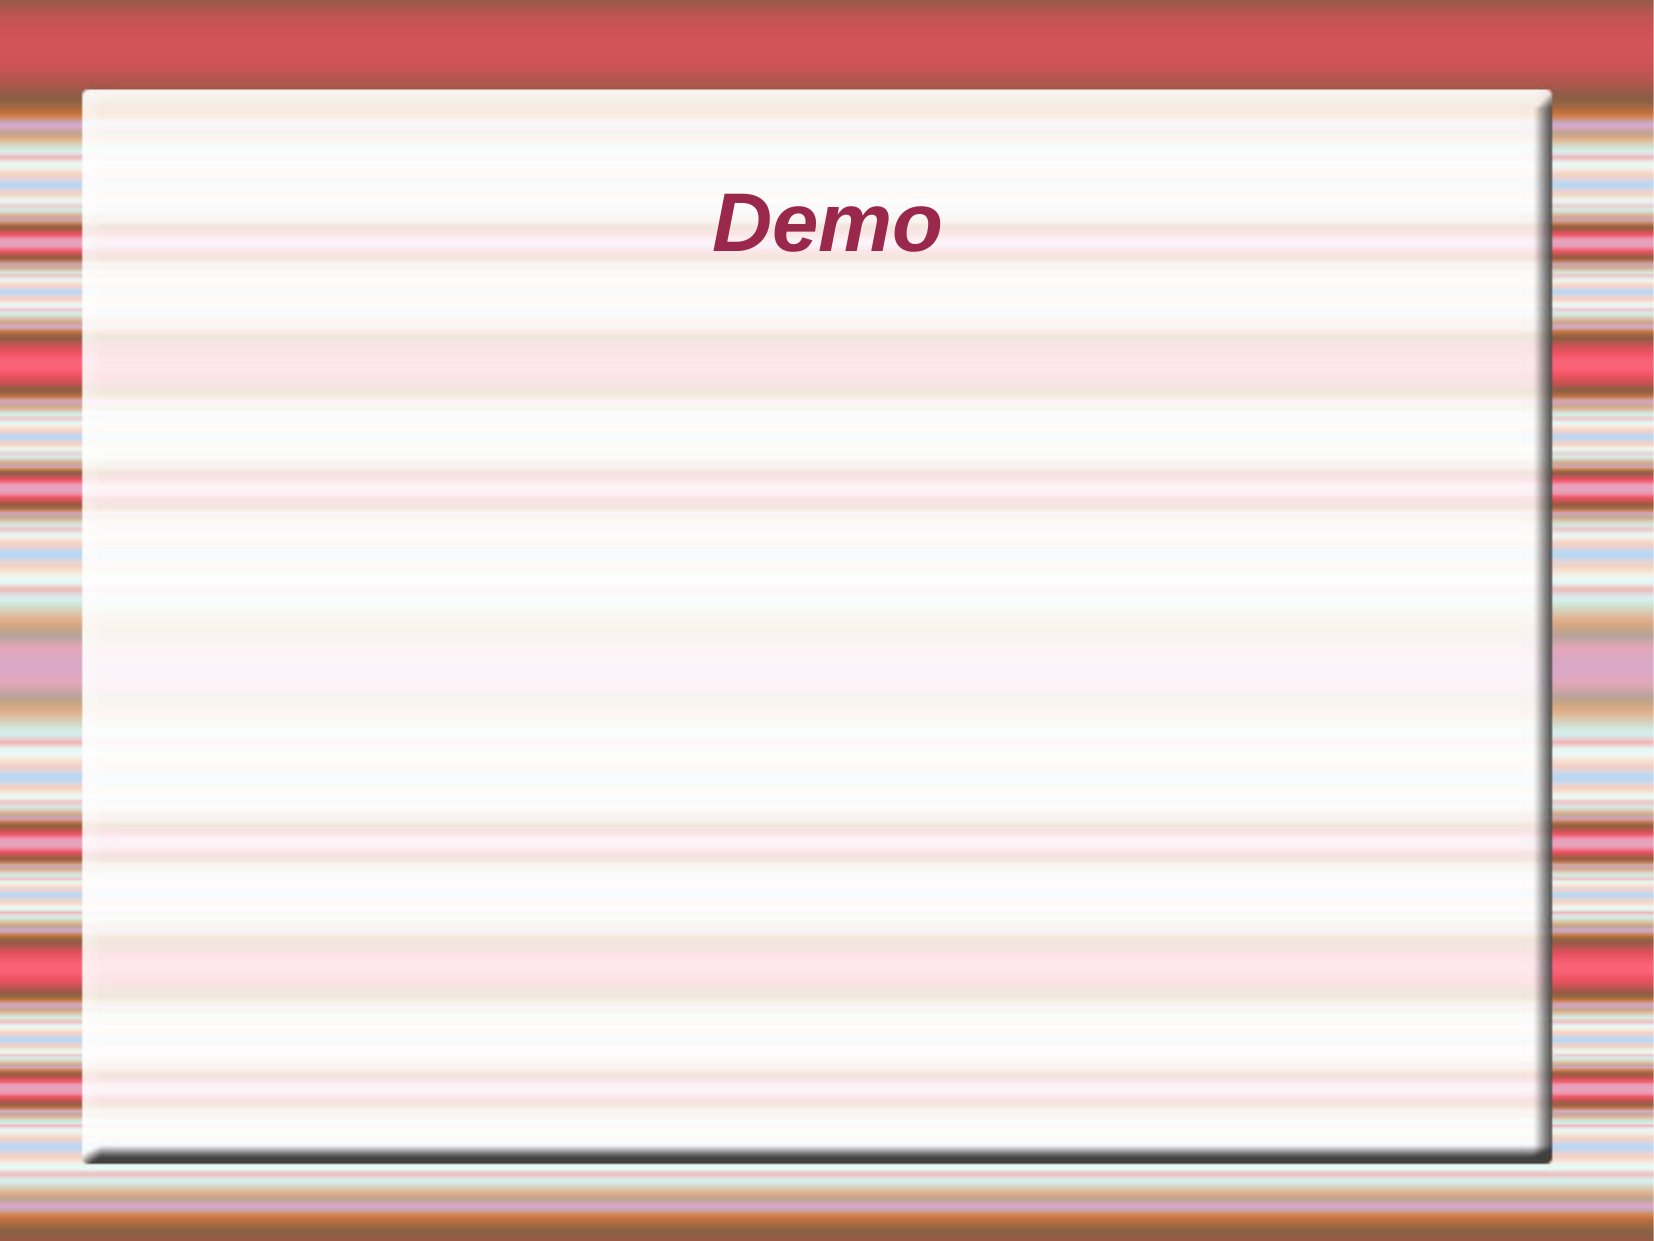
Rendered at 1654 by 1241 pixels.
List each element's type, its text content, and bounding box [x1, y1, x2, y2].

title Demo [121, 114, 1534, 322]
